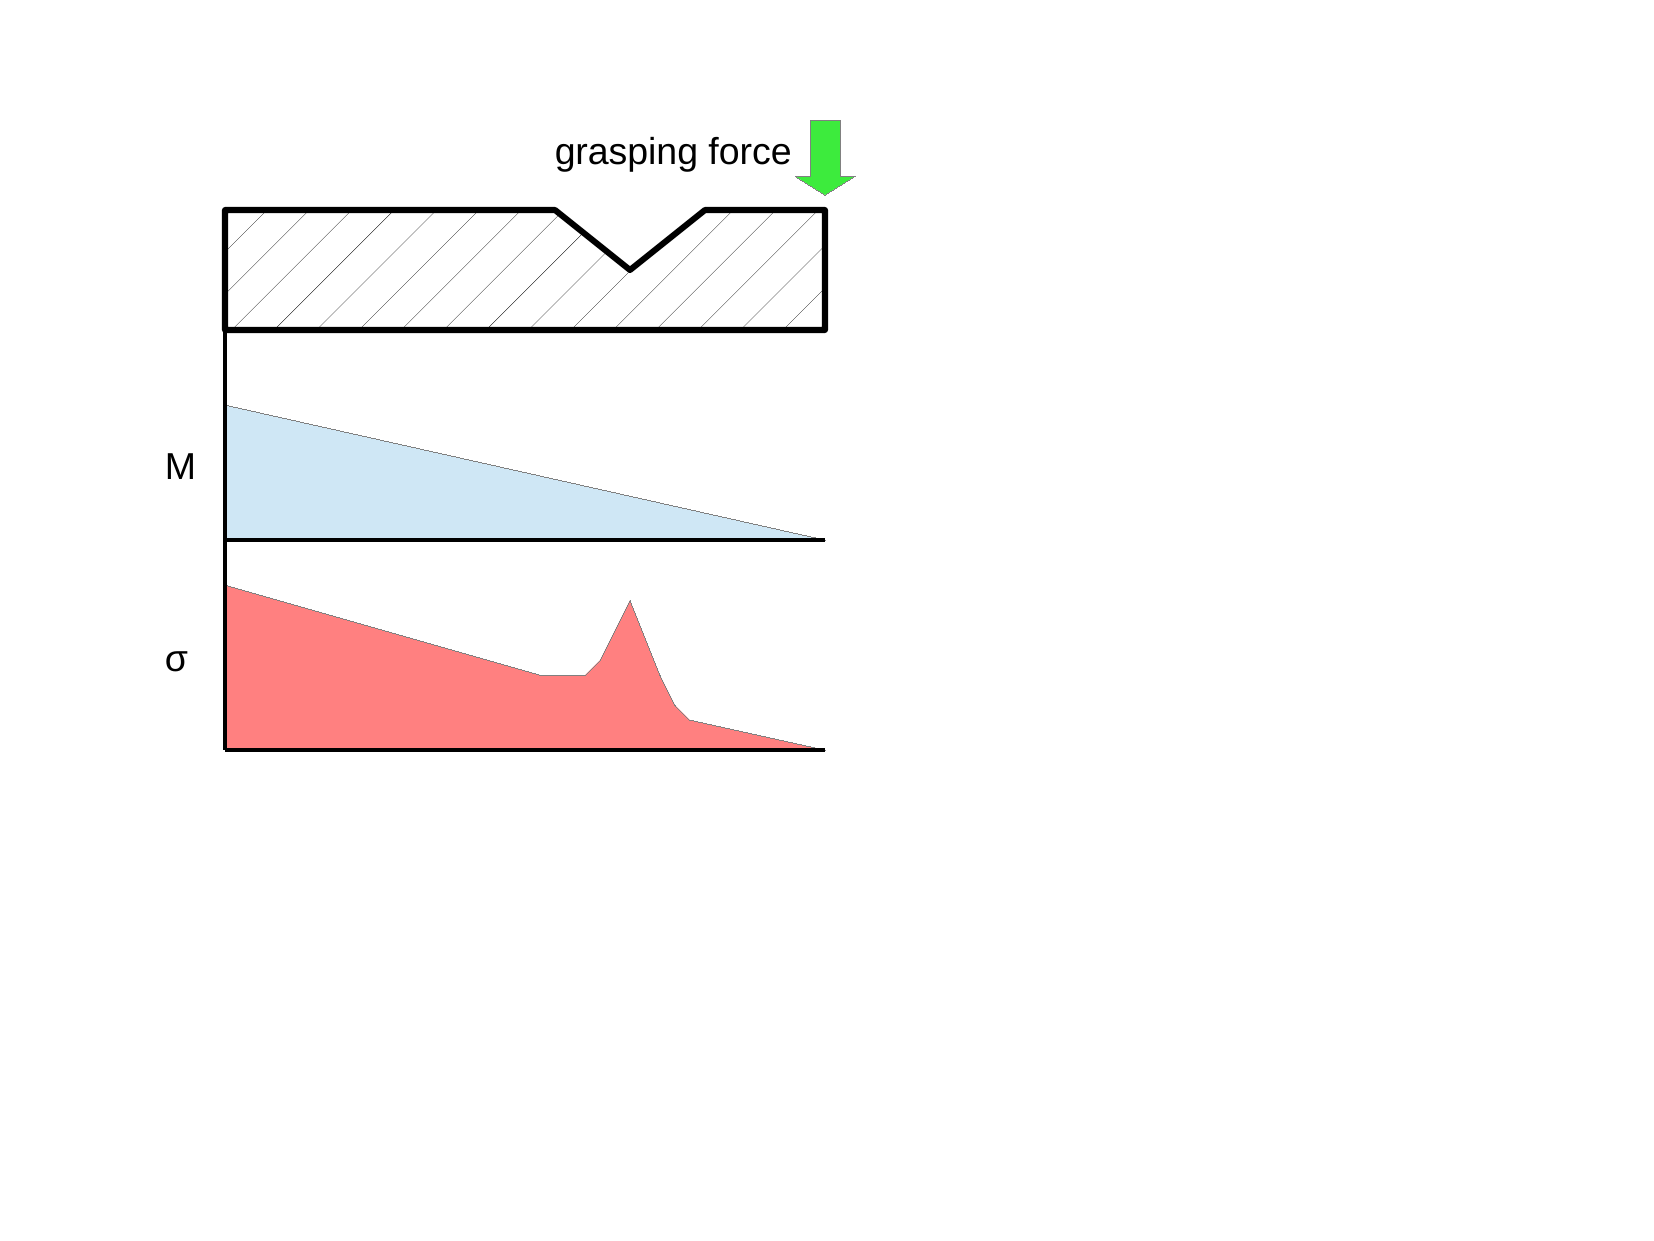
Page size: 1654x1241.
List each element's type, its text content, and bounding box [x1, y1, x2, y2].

text_box [802, 181, 848, 196]
text_box M [150, 438, 286, 496]
text_box [227, 405, 817, 538]
text_box [227, 585, 816, 748]
text_box [227, 210, 826, 331]
text_box σ [150, 630, 286, 687]
text_box grasping force [540, 123, 886, 181]
